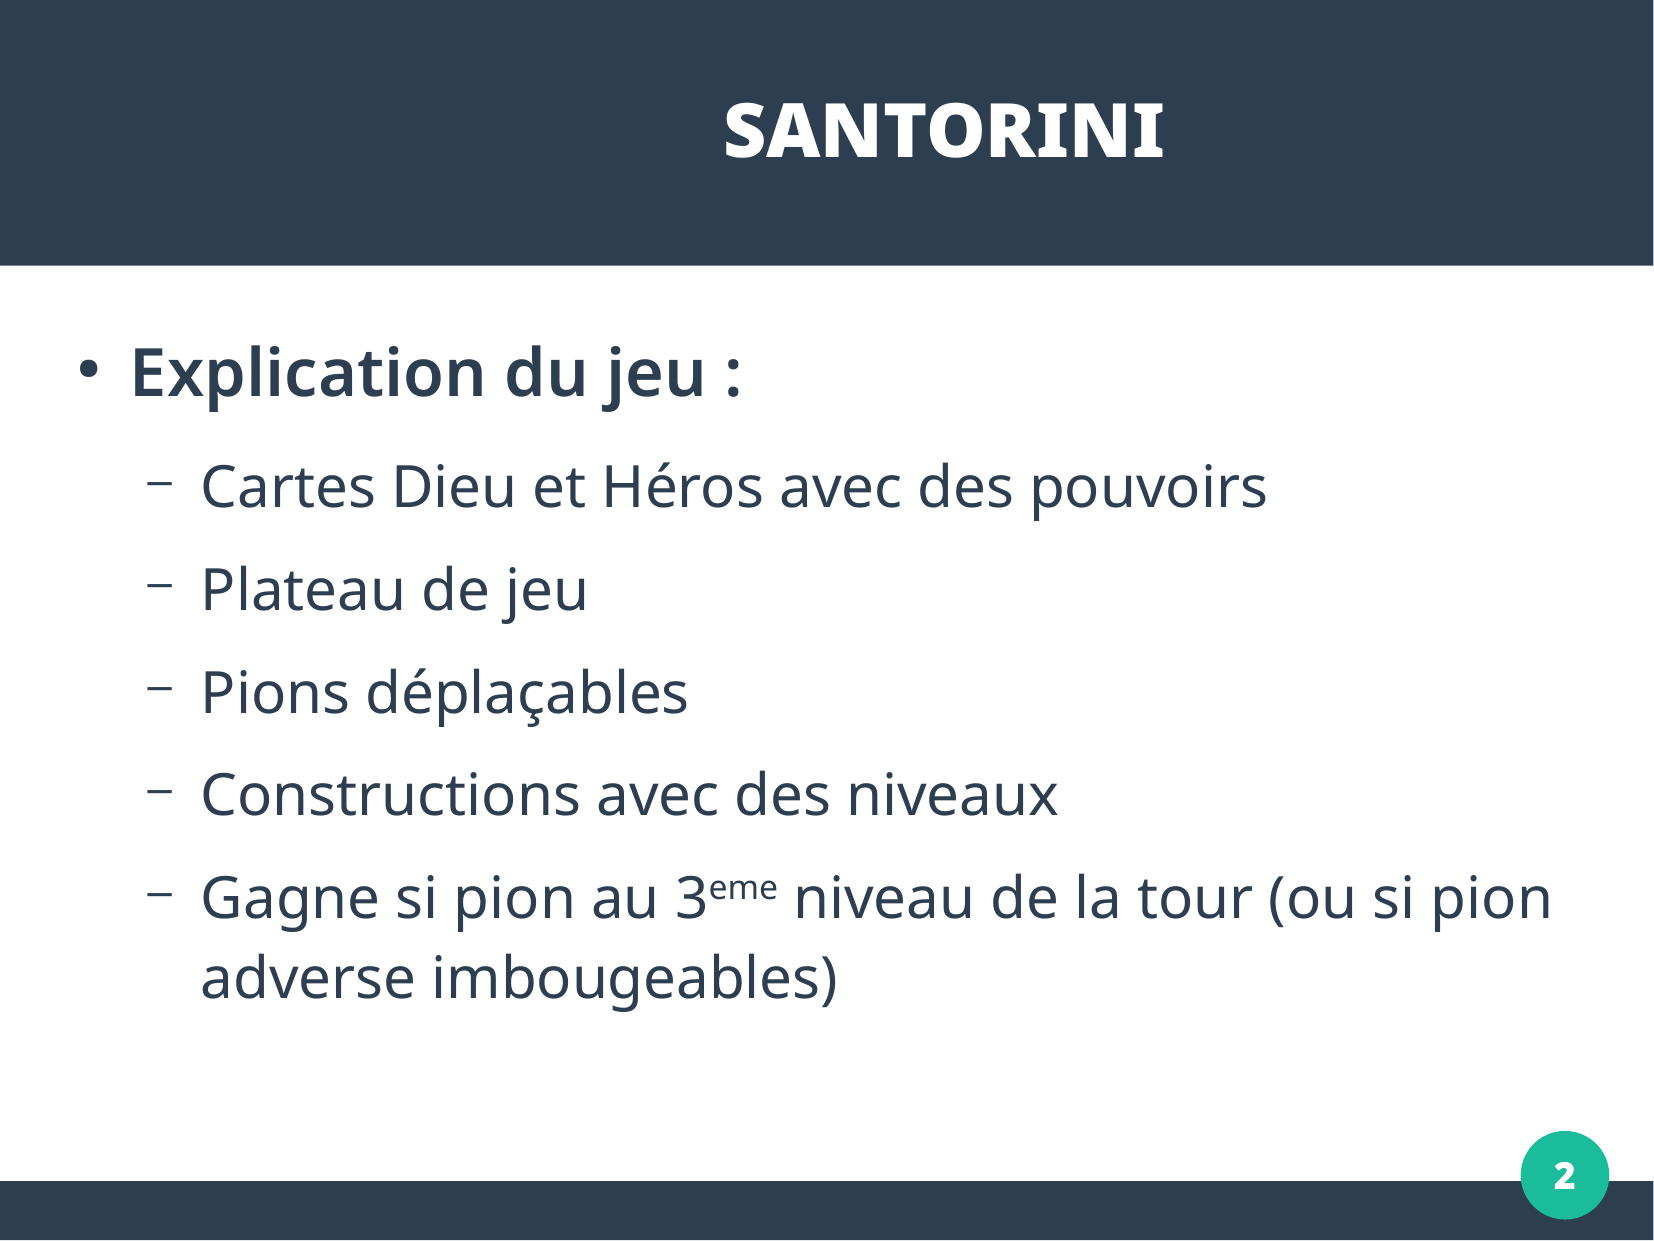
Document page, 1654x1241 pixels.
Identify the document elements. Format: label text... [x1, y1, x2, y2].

list Explication du jeu : Cartes Dieu et Héros avec des pouvoirs Plateau de jeu Pions déplaçables Constructions avec des niveaux Gagne si pion au 3eme niveau de la tour (ou si pion adverse imbougeables) [59, 324, 1595, 1152]
title SANTORINI [59, 49, 1595, 207]
